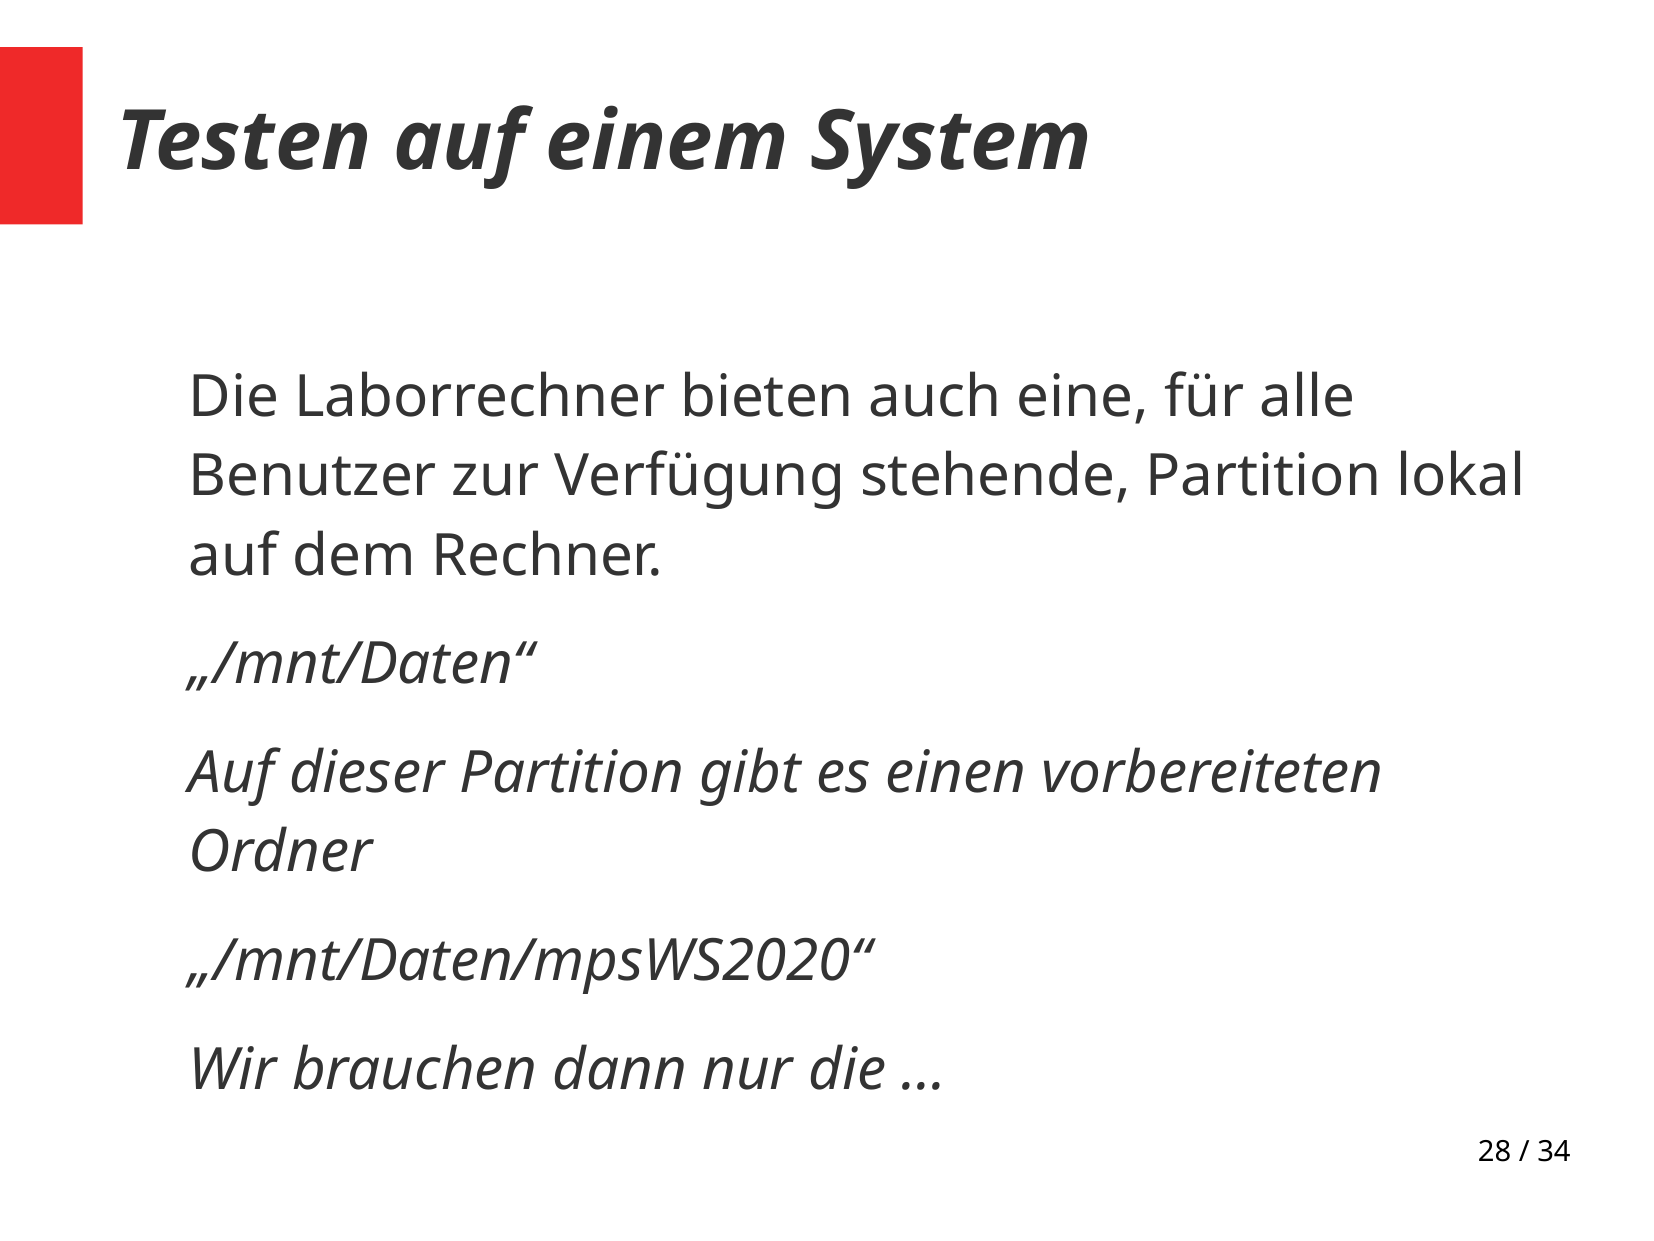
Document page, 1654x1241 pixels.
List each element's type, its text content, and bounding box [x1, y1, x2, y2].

title Testen auf einem System [116, 49, 1570, 225]
list Die Laborrechner bieten auch eine, für alle Benutzer zur Verfügung stehende, Partition lokal auf dem Rechner. „/mnt/Daten“ Auf dieser Partition gibt es einen vorbereiteten Ordner „/mnt/Daten/mpsWS2020“ Wir brauchen dann nur die ... [118, 354, 1536, 1074]
